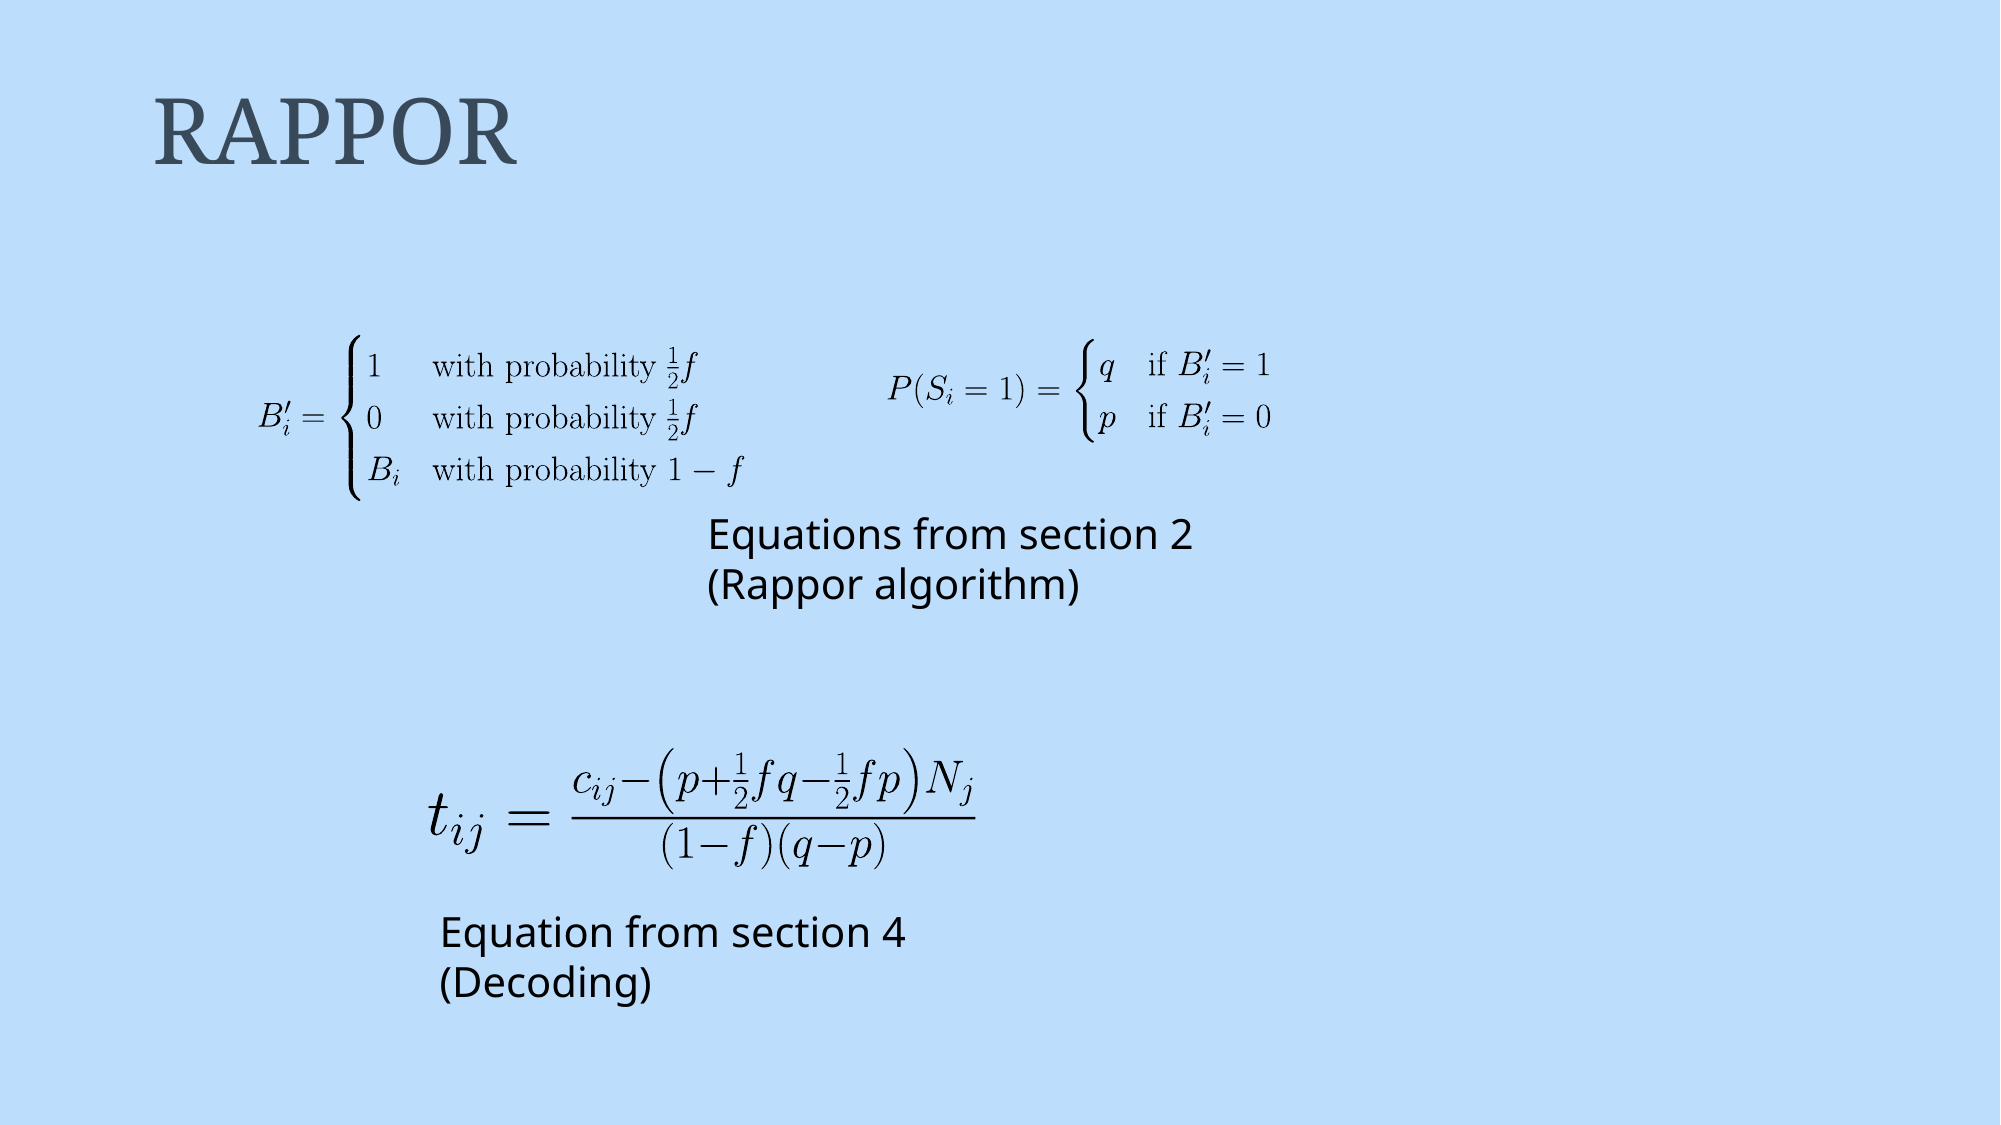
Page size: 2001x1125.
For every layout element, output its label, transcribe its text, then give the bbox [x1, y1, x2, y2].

text_box Equations from section 2 (Rappor algorithm) [692, 500, 1693, 733]
picture [0, 281, 1580, 528]
text_box Equation from section 4​ (Decoding) ​ ​ [424, 898, 1425, 1125]
title RAPPOR [137, 59, 1863, 211]
picture [0, 598, 1661, 1019]
